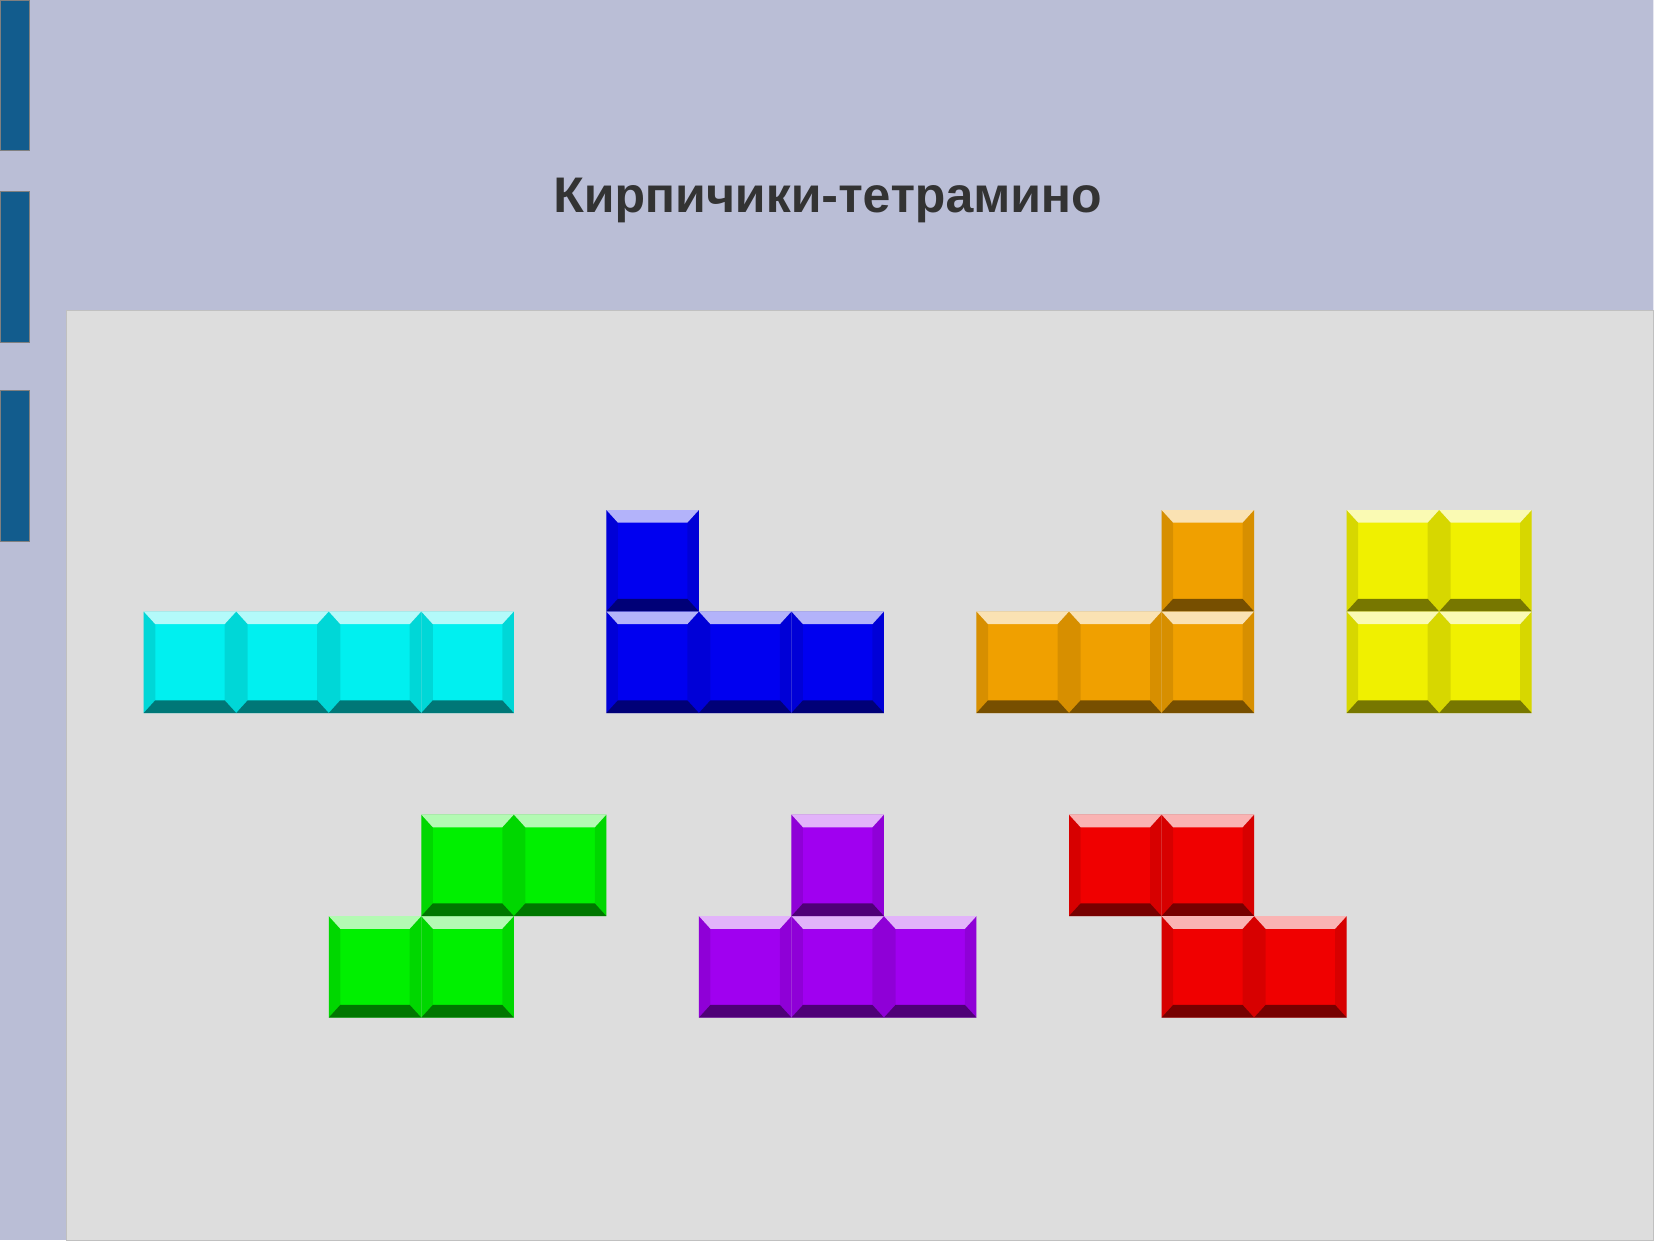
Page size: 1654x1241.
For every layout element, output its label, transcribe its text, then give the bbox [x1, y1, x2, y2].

picture [141, 507, 1534, 1020]
title Кирпичики-тетрамино [121, 91, 1534, 299]
